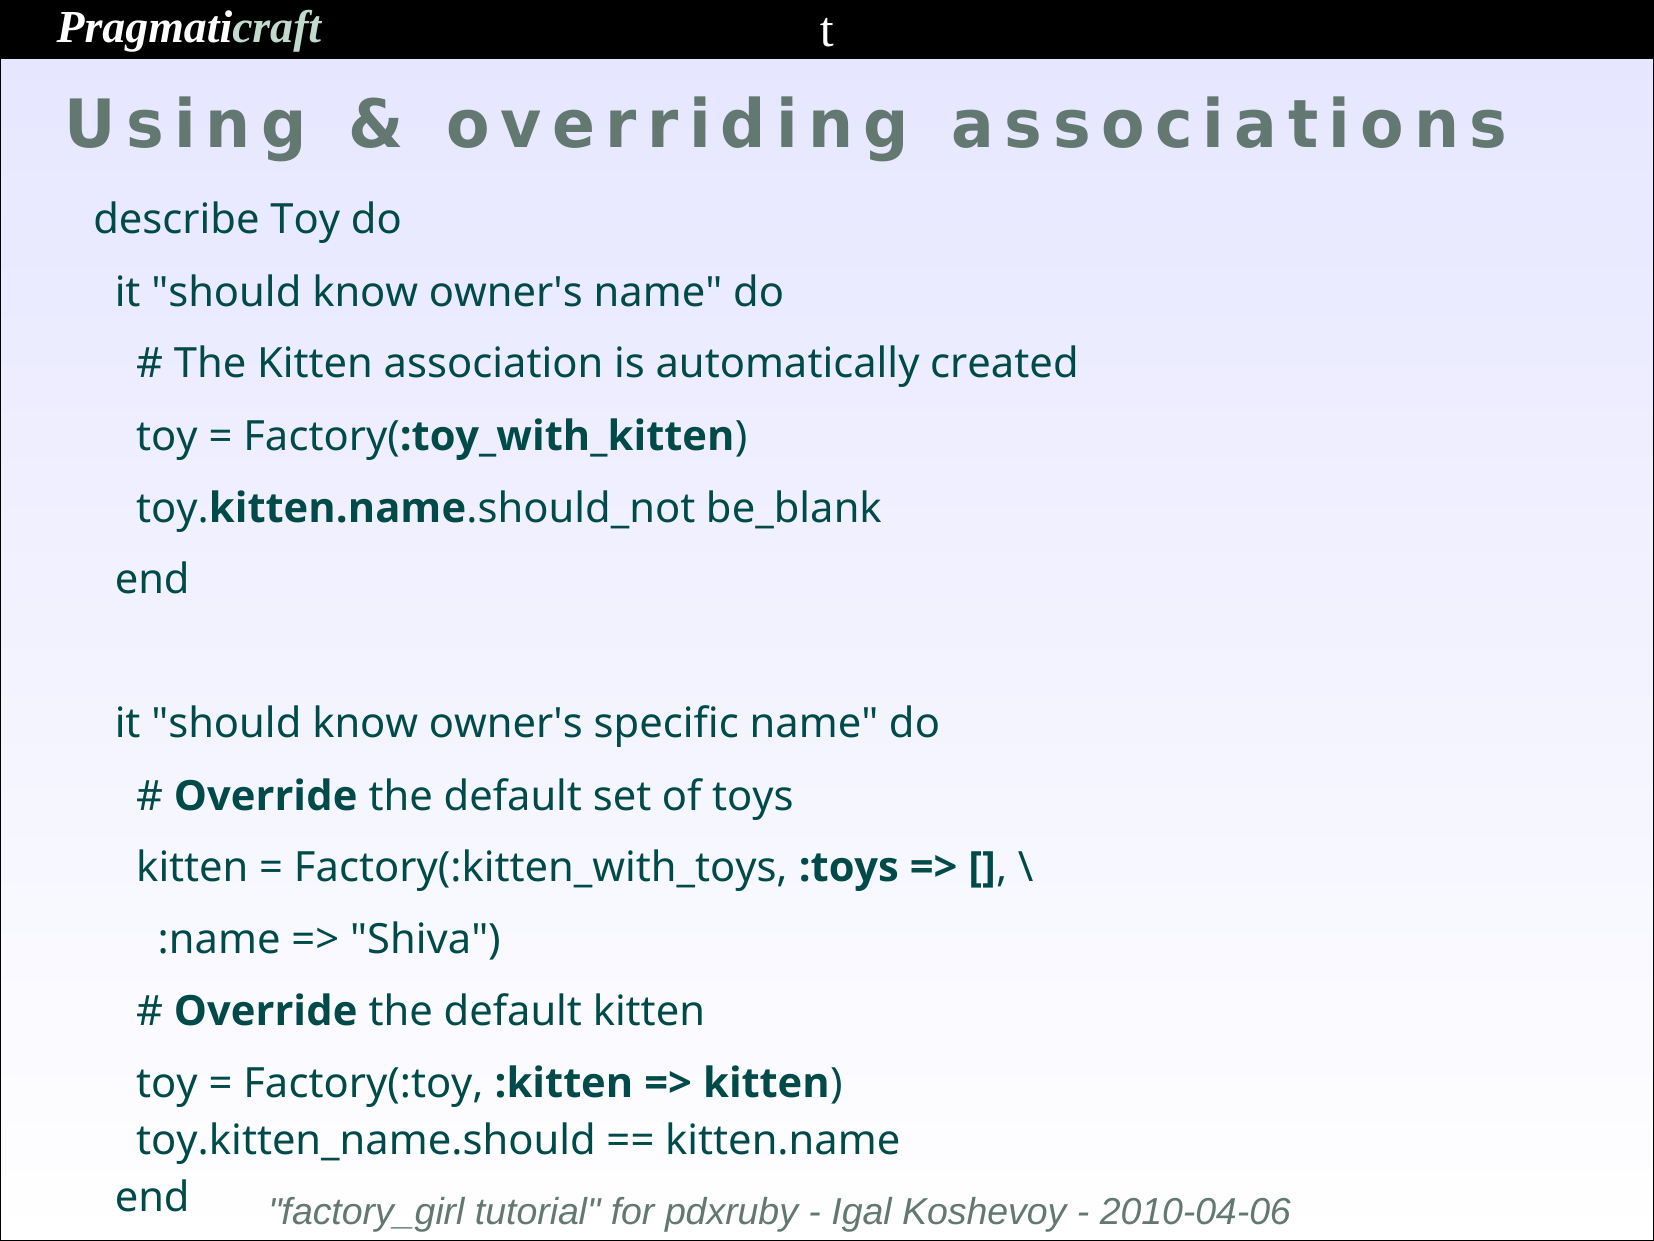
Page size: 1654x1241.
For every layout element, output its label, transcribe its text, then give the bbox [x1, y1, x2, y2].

text_box describe Toy do it "should know owner's name" do # The Kitten association is automatically created toy = Factory(:toy_with_kitten) toy.kitten.name.should_not be_blank end it "should know owner's specific name" do # Override the default set of toys kitten = Factory(:kitten_with_toys, :toys => [], \ :name => "Shiva") # Override the default kitten toy = Factory(:toy, :kitten => kitten) toy.kitten_name.should == kitten.name end end [78, 181, 1576, 1176]
title Using & overriding associations [64, 57, 1587, 191]
